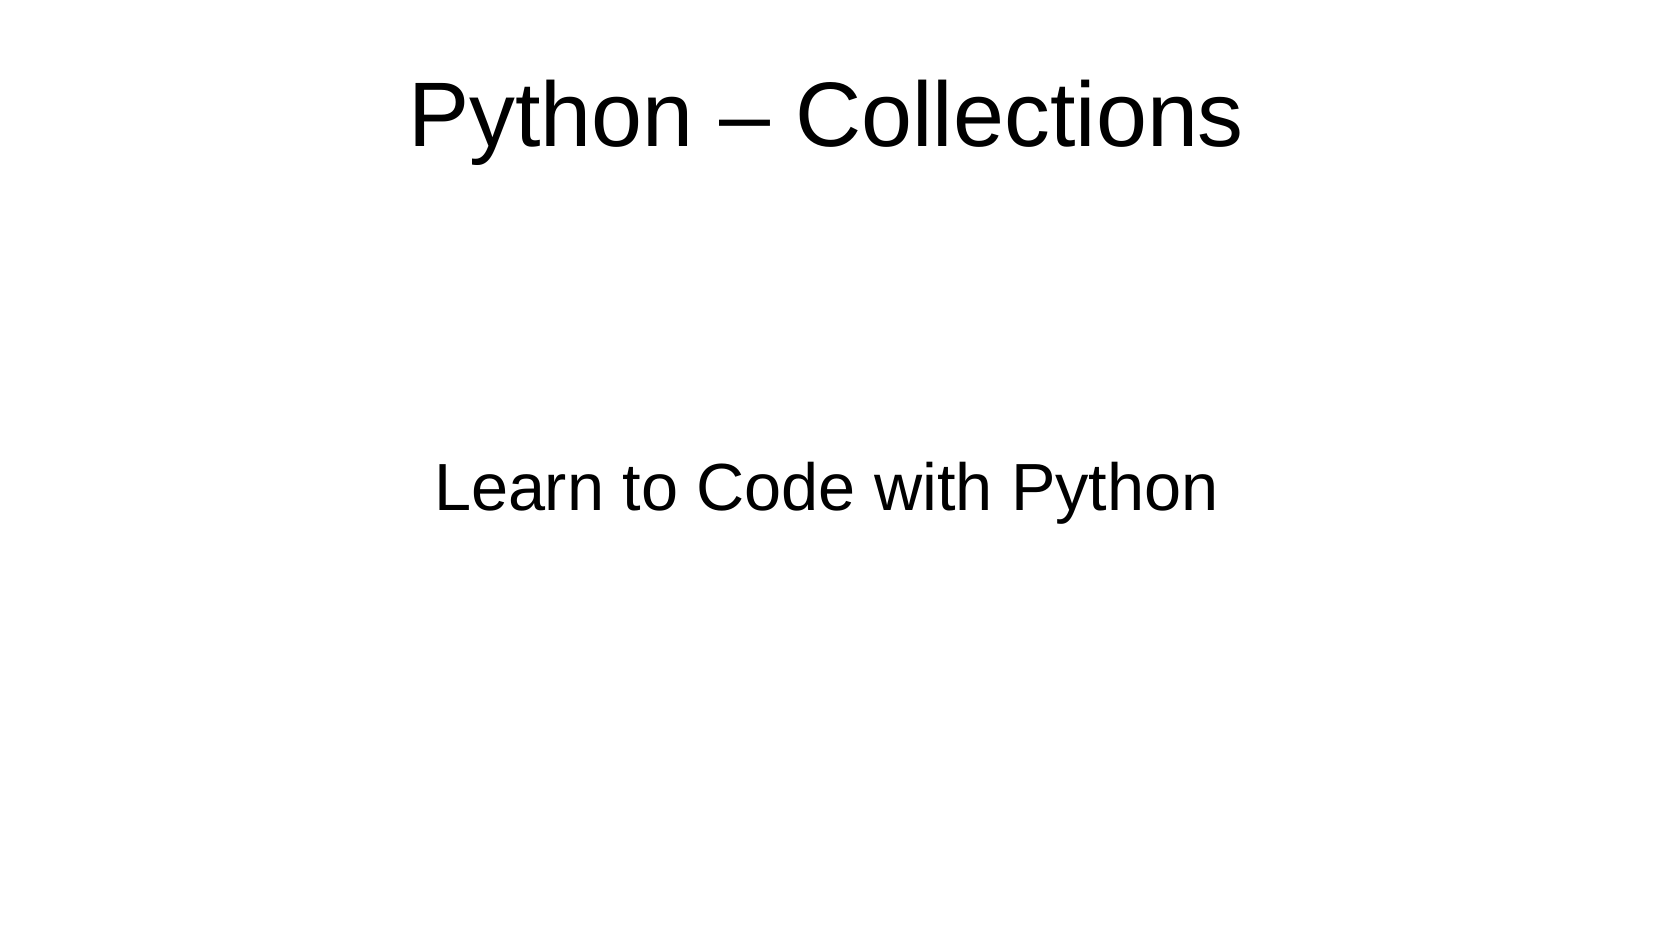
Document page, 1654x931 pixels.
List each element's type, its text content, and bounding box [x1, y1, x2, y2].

title Python – Collections [82, 37, 1571, 193]
subtitle Learn to Code with Python [82, 217, 1571, 758]
